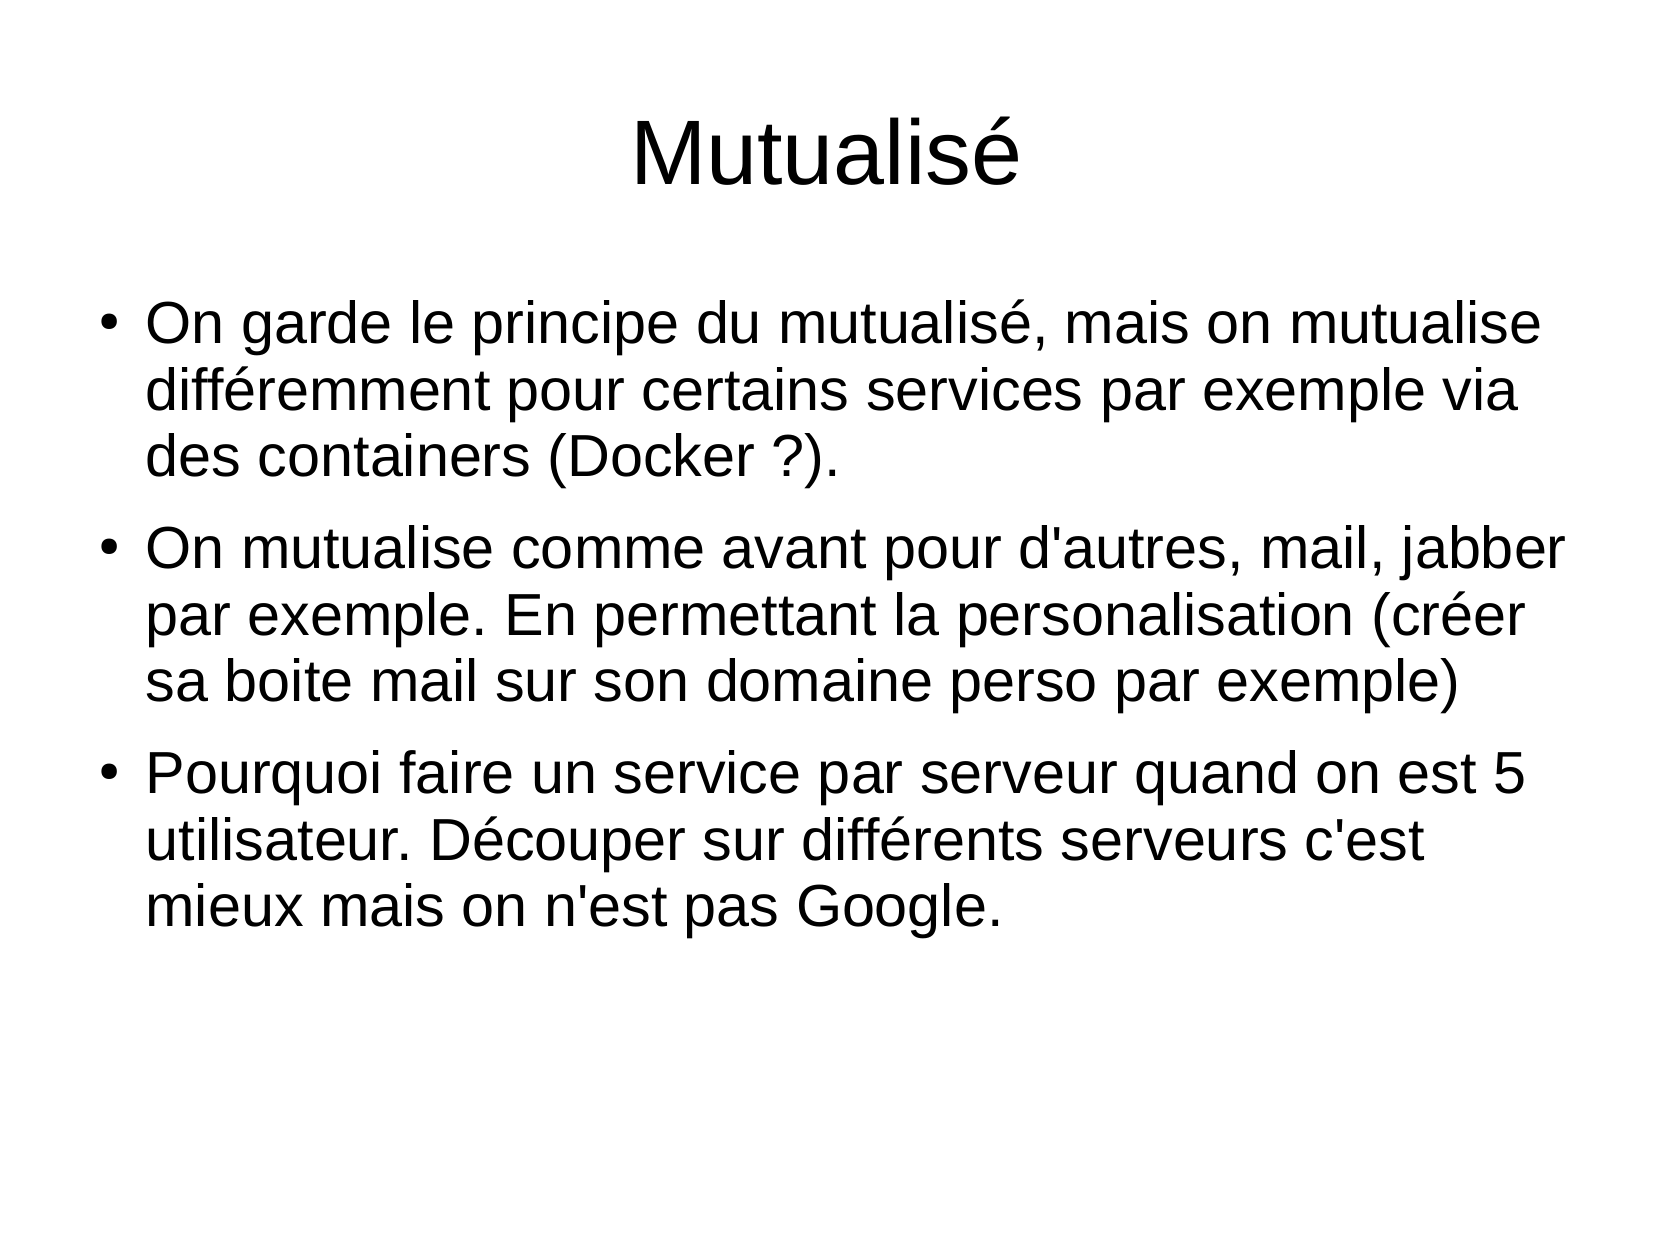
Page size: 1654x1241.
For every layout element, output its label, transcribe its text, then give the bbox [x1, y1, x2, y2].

list On garde le principe du mutualisé, mais on mutualise différemment pour certains services par exemple via des containers (Docker ?). On mutualise comme avant pour d'autres, mail, jabber par exemple. En permettant la personalisation (créer sa boite mail sur son domaine perso par exemple) Pourquoi faire un service par serveur quand on est 5 utilisateur. Découper sur différents serveurs c'est mieux mais on n'est pas Google. [82, 290, 1571, 1010]
title Mutualisé [82, 49, 1571, 257]
